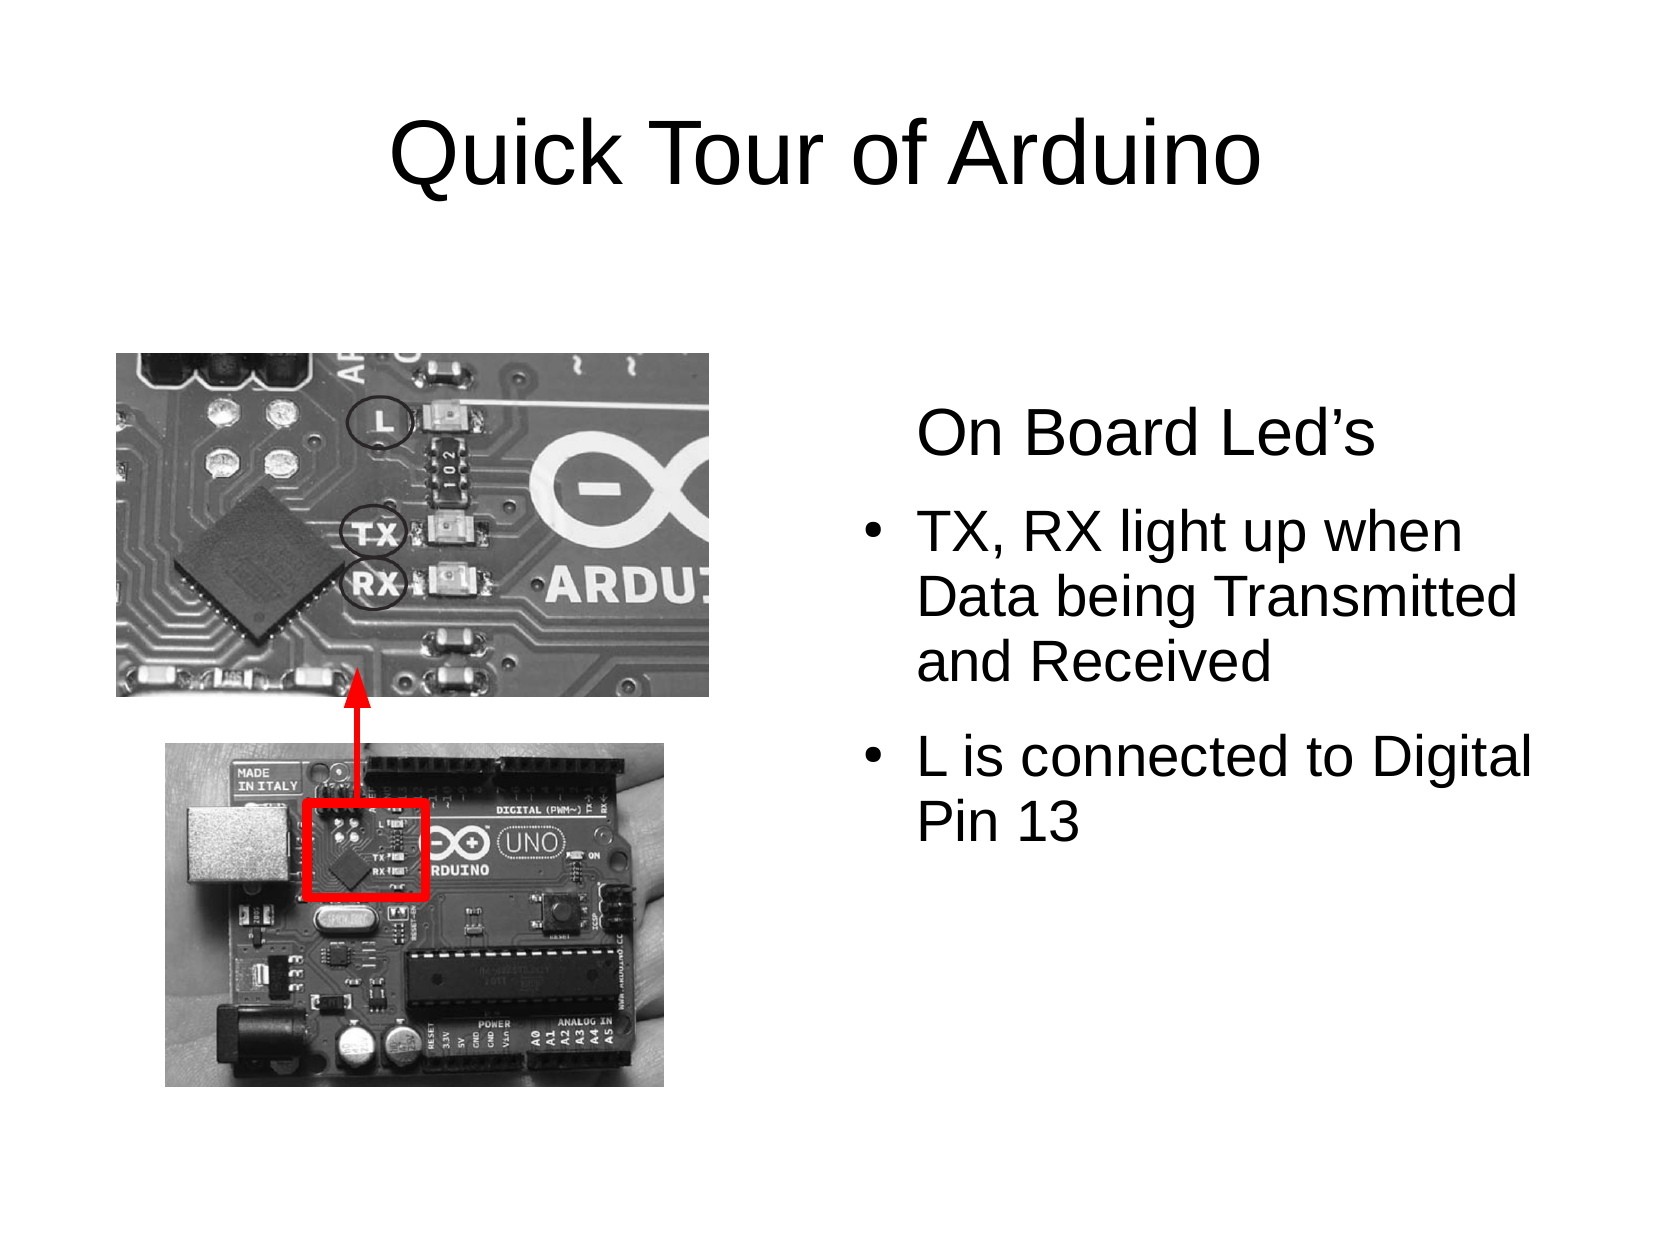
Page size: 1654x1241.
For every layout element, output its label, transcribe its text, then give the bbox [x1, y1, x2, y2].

list On Board Led’s TX, RX light up when Data being Transmitted and Received L is connected to Digital Pin 13 [845, 290, 1572, 1010]
picture [116, 353, 709, 697]
picture [165, 743, 664, 1087]
title Quick Tour of Arduino [82, 49, 1571, 257]
picture [312, 808, 421, 893]
